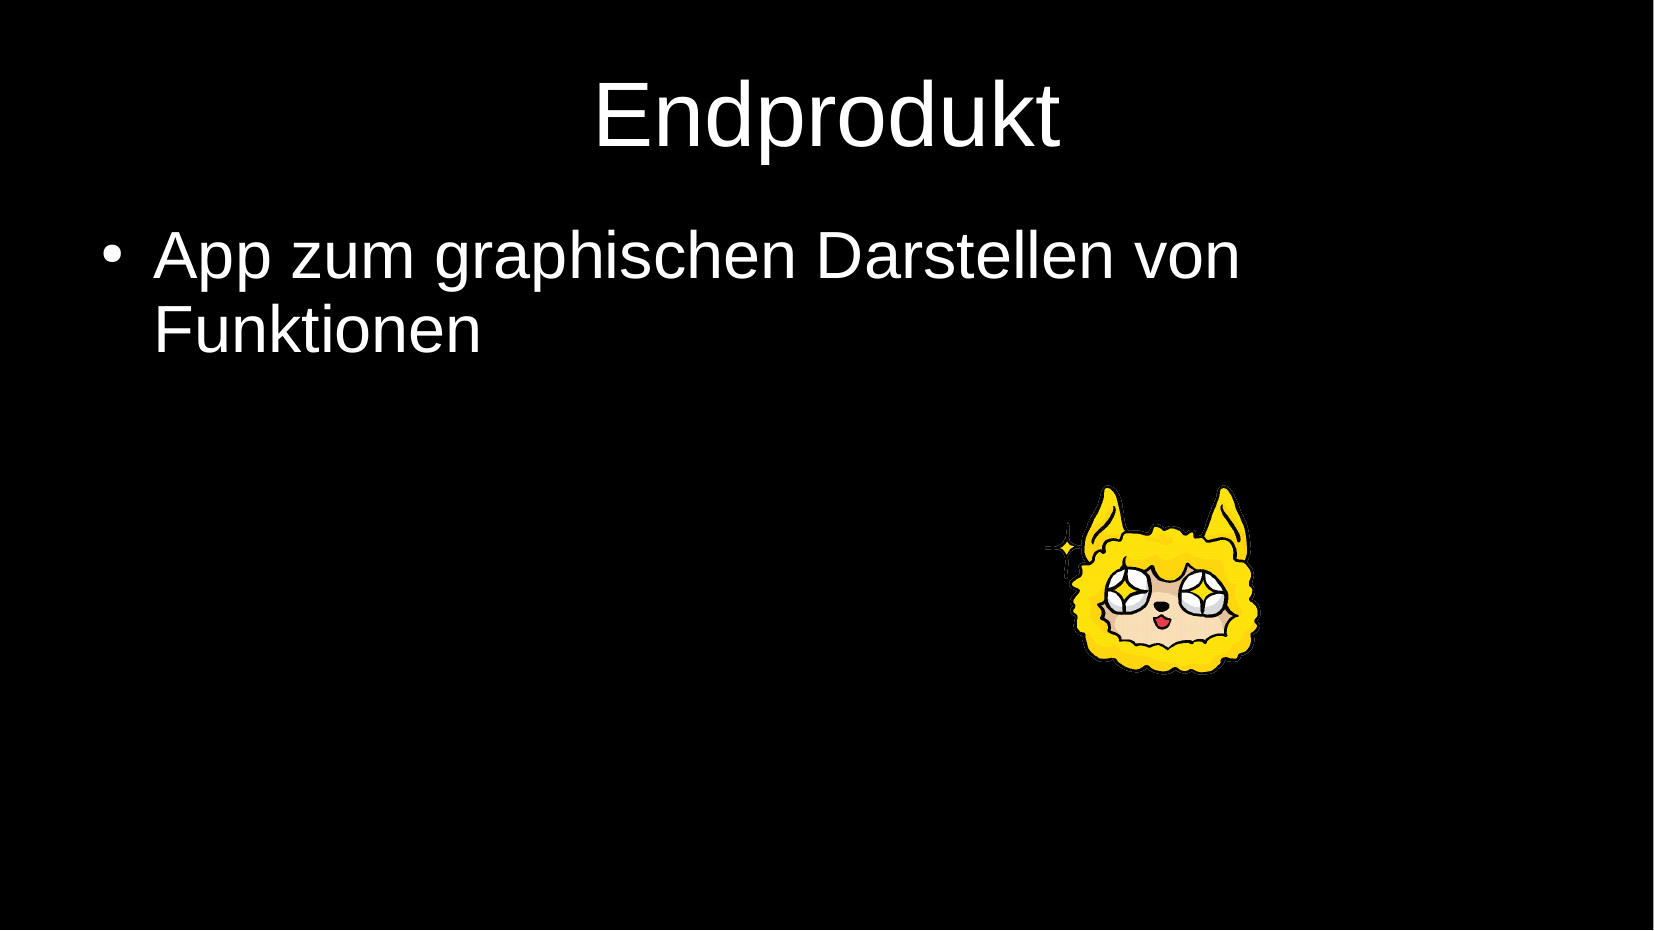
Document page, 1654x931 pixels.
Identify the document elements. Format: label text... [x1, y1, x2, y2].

picture [1040, 483, 1276, 676]
title Endprodukt [82, 37, 1571, 193]
list App zum graphischen Darstellen von Funktionen [82, 217, 1571, 758]
